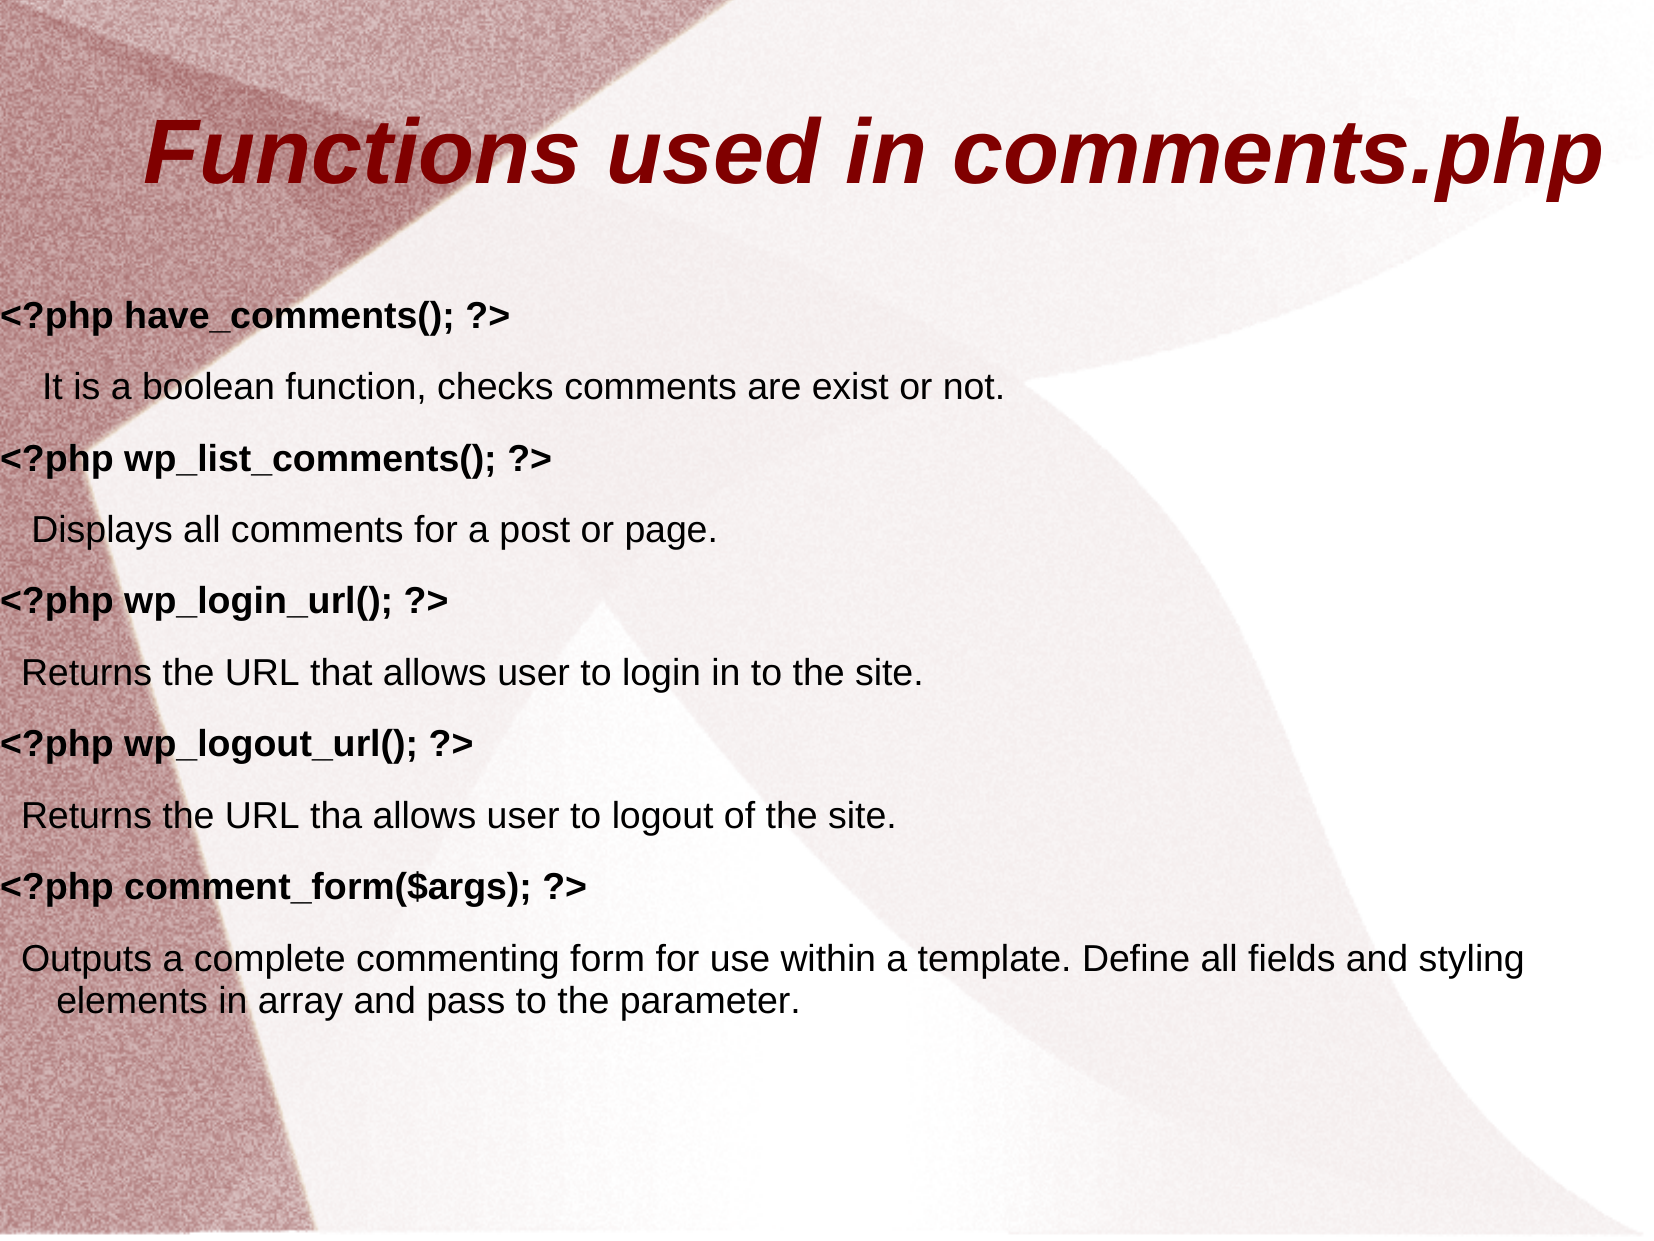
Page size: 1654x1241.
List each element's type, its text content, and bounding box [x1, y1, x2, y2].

list <?php have_comments(); ?> It is a boolean function, checks comments are exist or not. <?php wp_list_comments(); ?> Displays all comments for a post or page. <?php wp_login_url(); ?> Returns the URL that allows user to login in to the site. <?php wp_logout_url(); ?> Returns the URL tha allows user to logout of the site. <?php comment_form($args); ?> Outputs a complete commenting form for use within a template. Define all fields and styling elements in array and pass to the parameter. [0, 290, 1600, 1241]
picture [0, 0, 1654, 1241]
title Functions used in comments.php [60, 49, 1606, 257]
